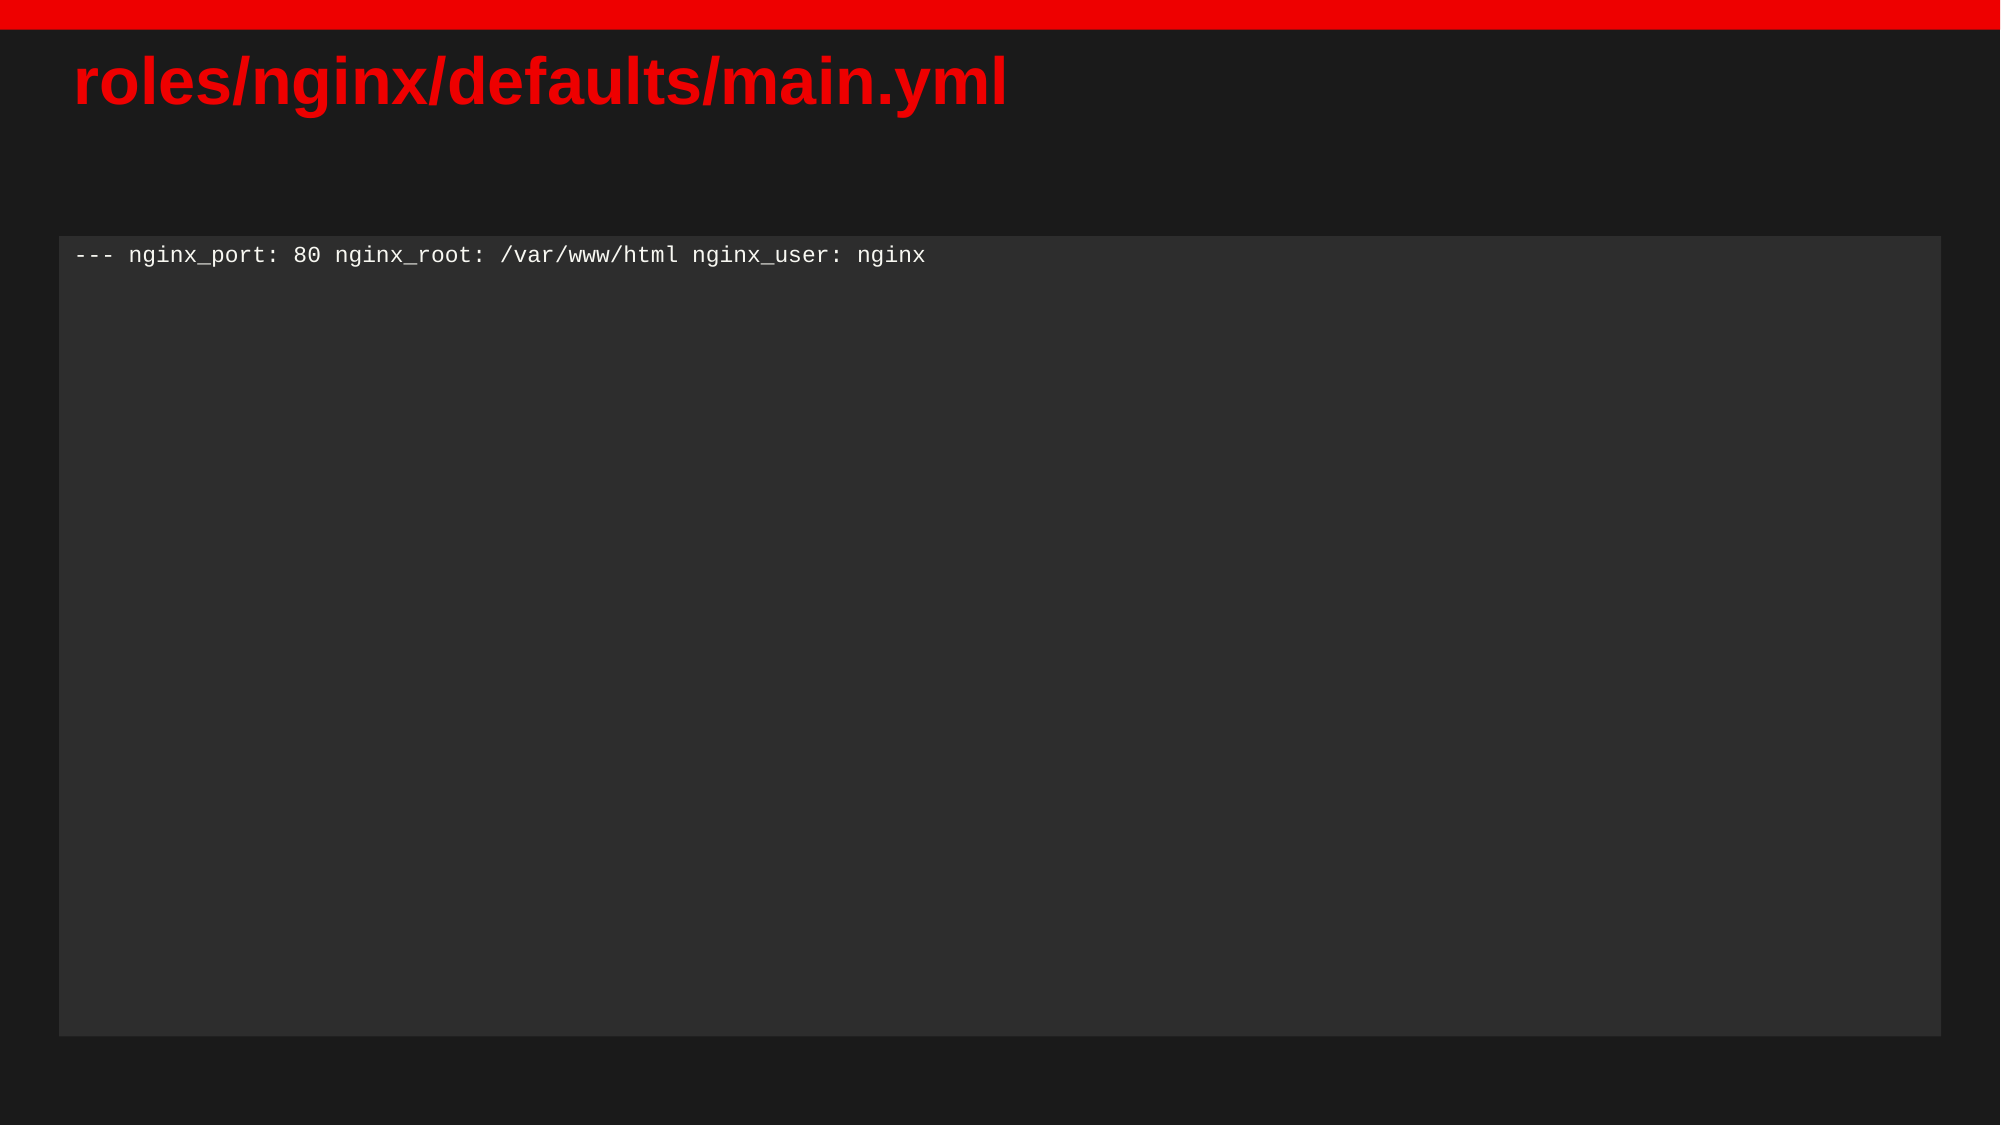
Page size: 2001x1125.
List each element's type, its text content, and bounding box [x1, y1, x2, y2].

text_box roles/nginx/defaults/main.yml [59, 36, 1942, 208]
text_box --- nginx_port: 80 nginx_root: /var/www/html nginx_user: nginx [59, 236, 1942, 1037]
text_box [0, 0, 2001, 30]
